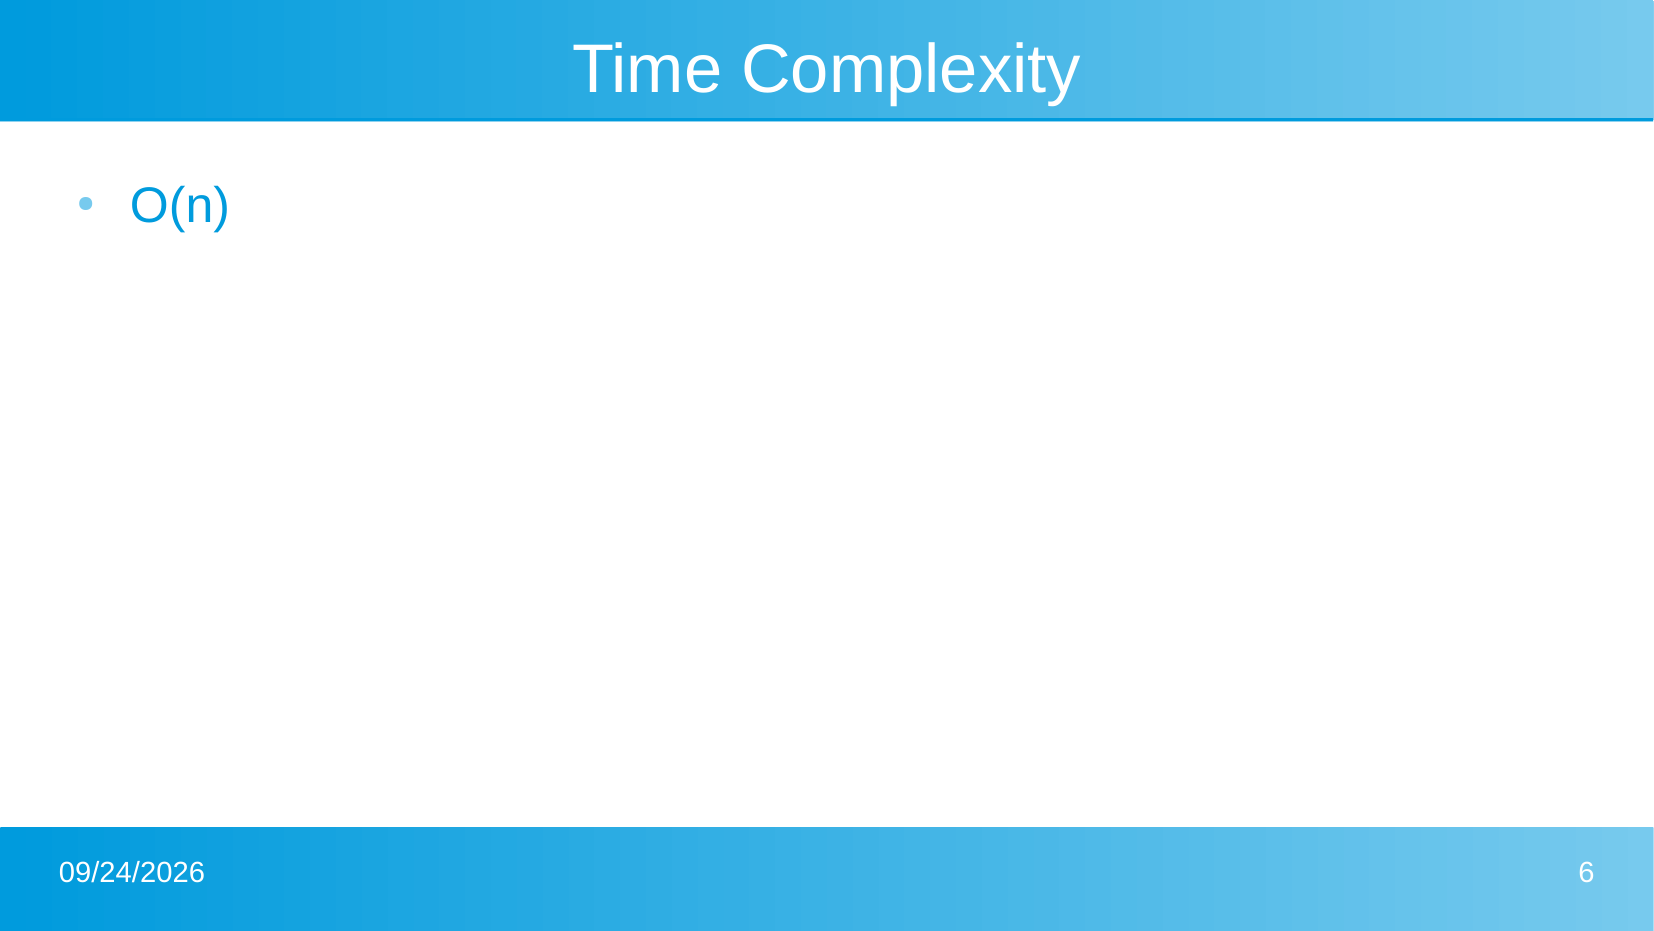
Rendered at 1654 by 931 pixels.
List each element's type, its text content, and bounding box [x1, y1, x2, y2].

title Time Complexity [59, 29, 1595, 108]
list O(n) [59, 177, 1595, 768]
